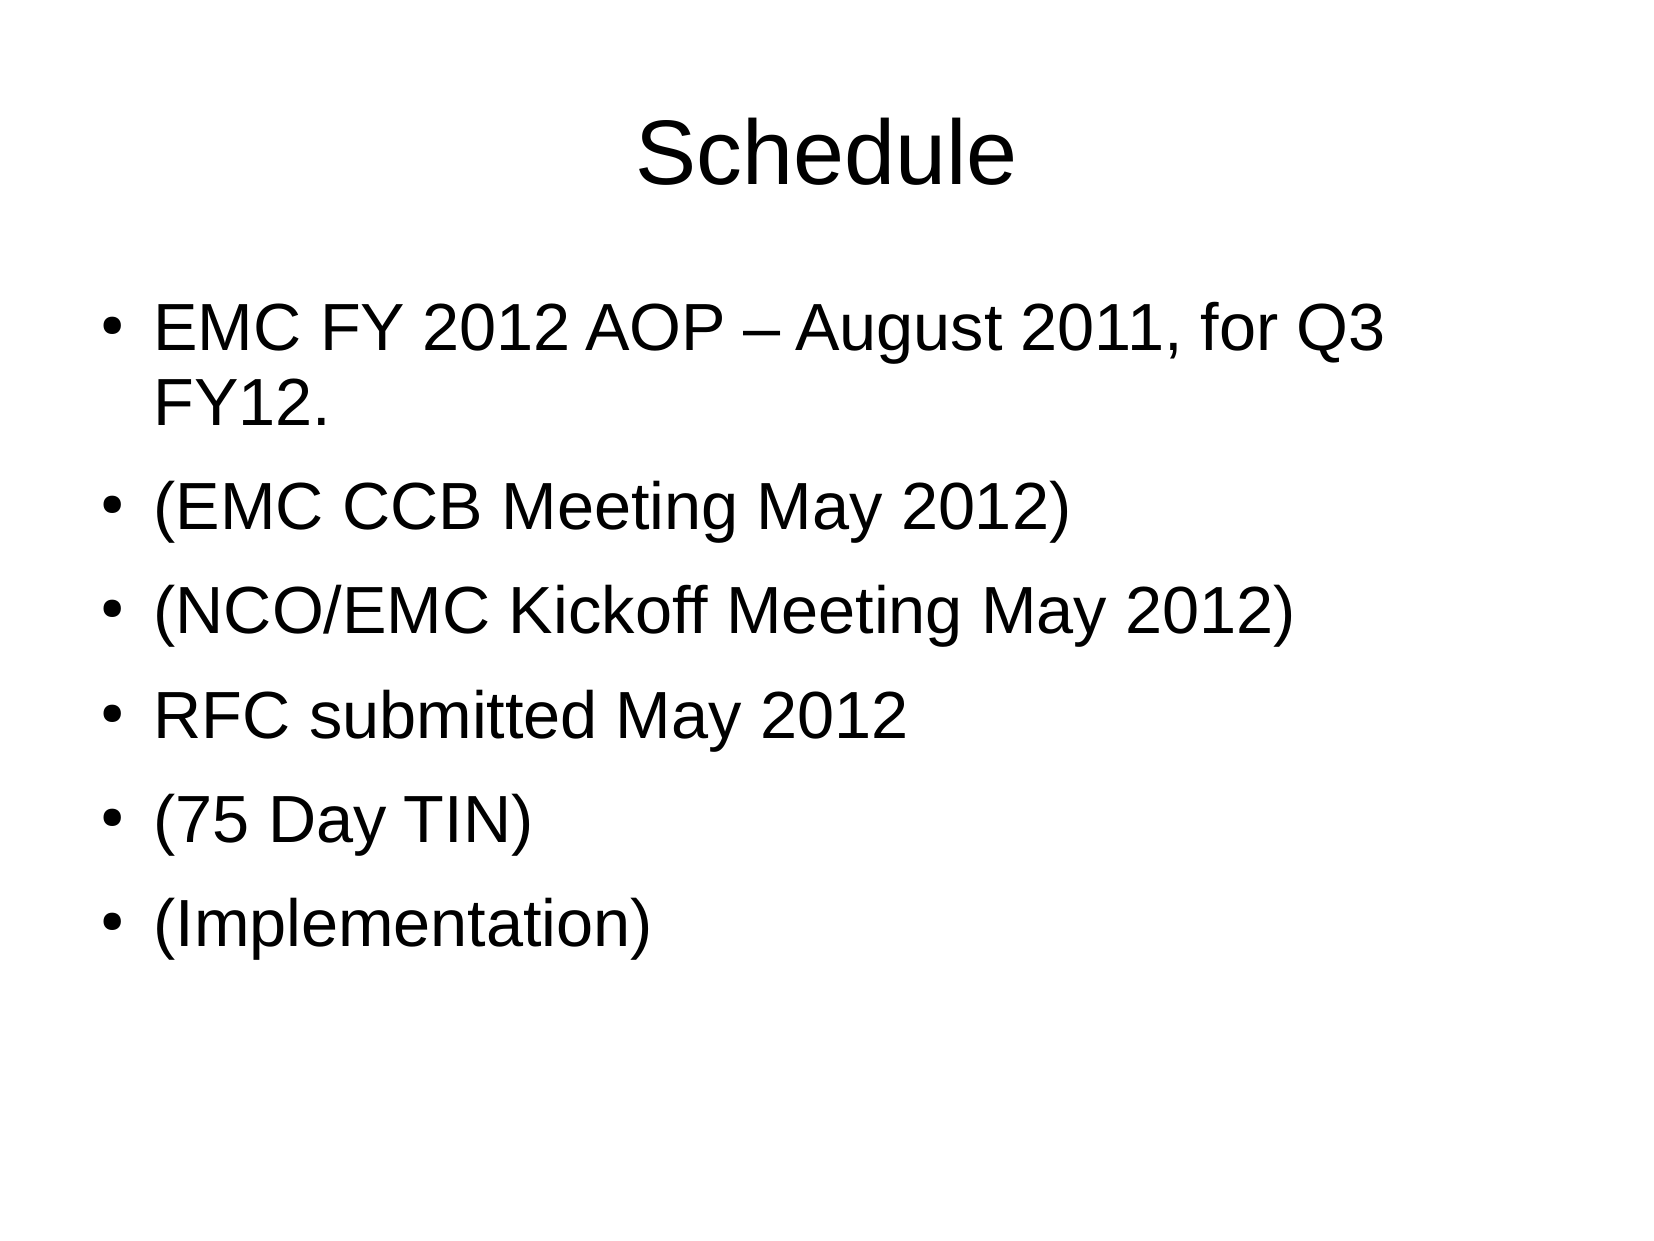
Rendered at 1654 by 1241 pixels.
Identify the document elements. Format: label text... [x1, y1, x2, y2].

title Schedule [82, 56, 1571, 250]
list EMC FY 2012 AOP – August 2011, for Q3 FY12. (EMC CCB Meeting May 2012) (NCO/EMC Kickoff Meeting May 2012) RFC submitted May 2012 (75 Day TIN) (Implementation) [82, 290, 1571, 1094]
